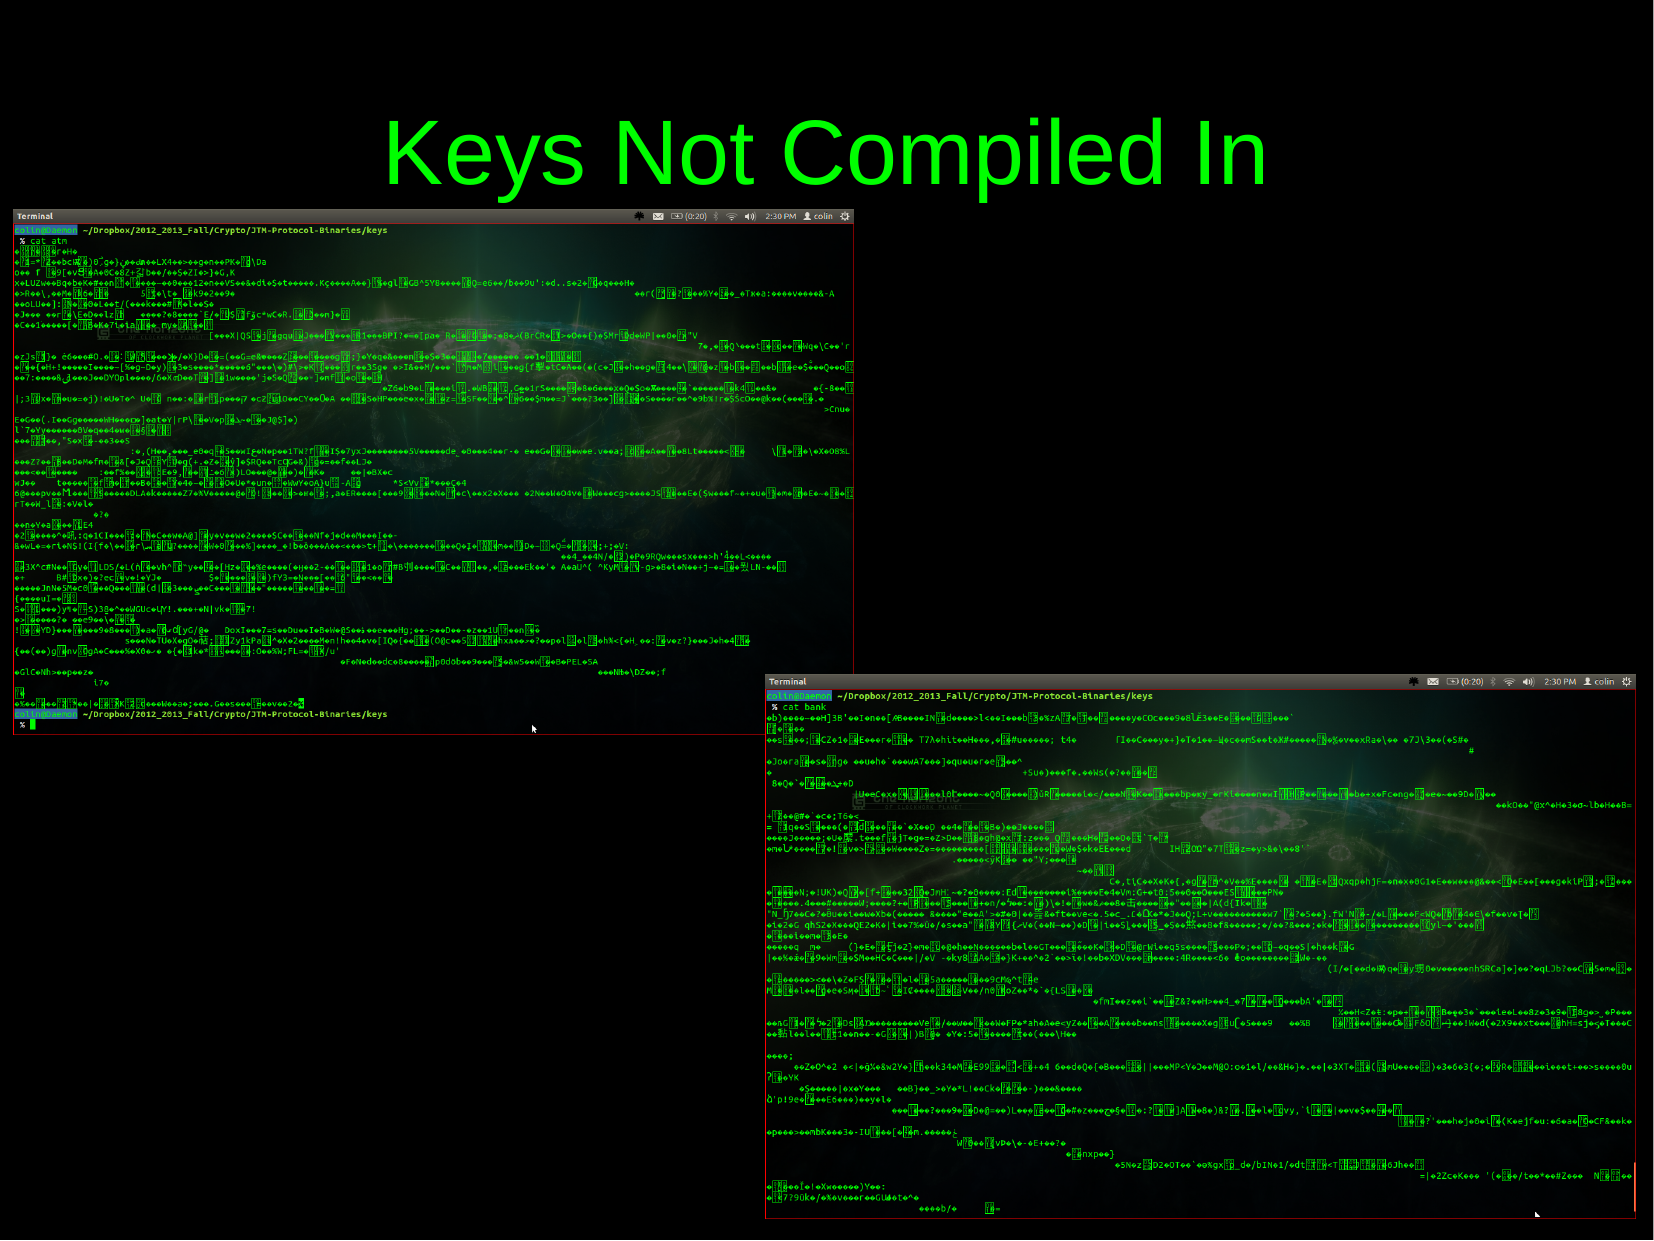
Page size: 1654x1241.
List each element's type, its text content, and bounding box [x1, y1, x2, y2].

picture [13, 209, 1636, 1219]
title Keys Not Compiled In [82, 49, 1571, 257]
